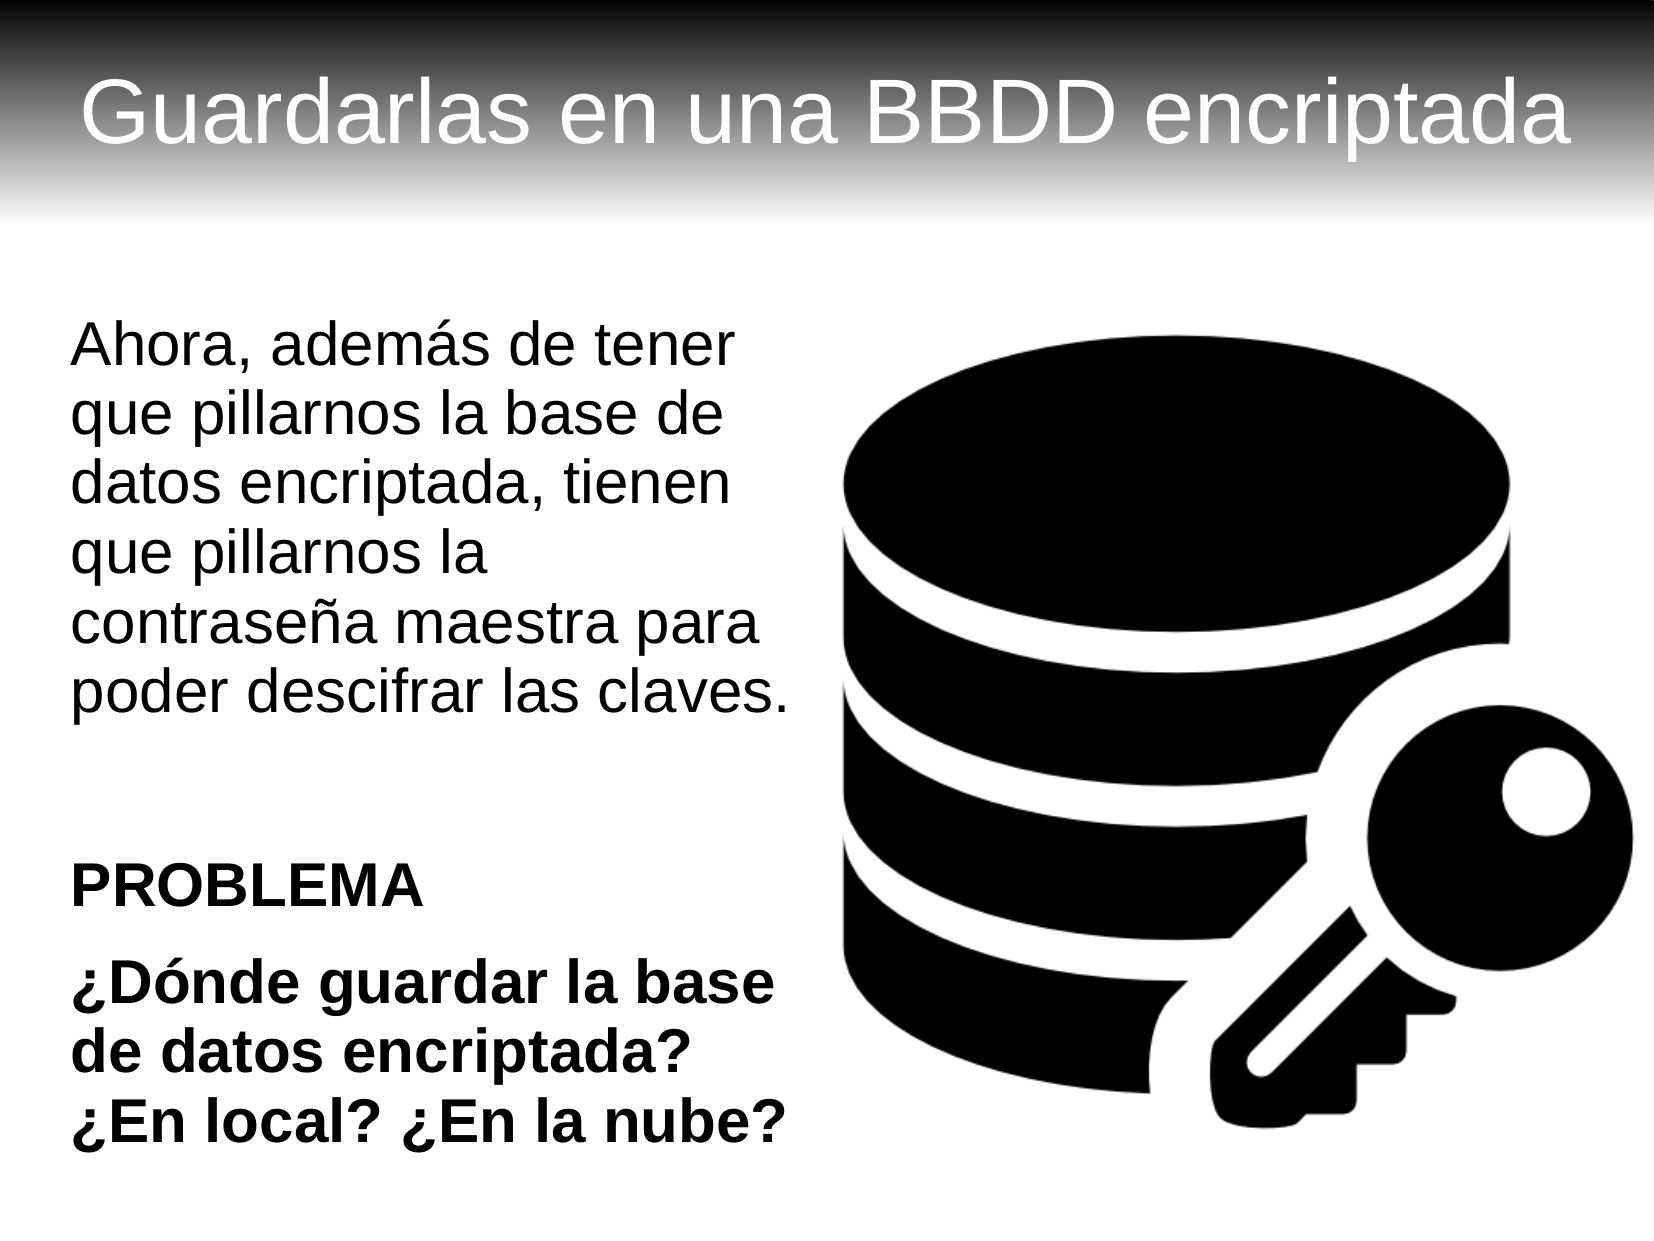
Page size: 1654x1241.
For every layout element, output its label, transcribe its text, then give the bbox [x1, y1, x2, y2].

title Guardarlas en una BBDD encriptada [0, 0, 1654, 225]
list Ahora, además de tener que pillarnos la base de datos encriptada, tienen que pillarnos la contraseña maestra para poder descifrar las claves. PROBLEMA ¿Dónde guardar la base de datos encriptada? ¿En local? ¿En la nube? [70, 271, 804, 1194]
picture [838, 330, 1639, 1131]
